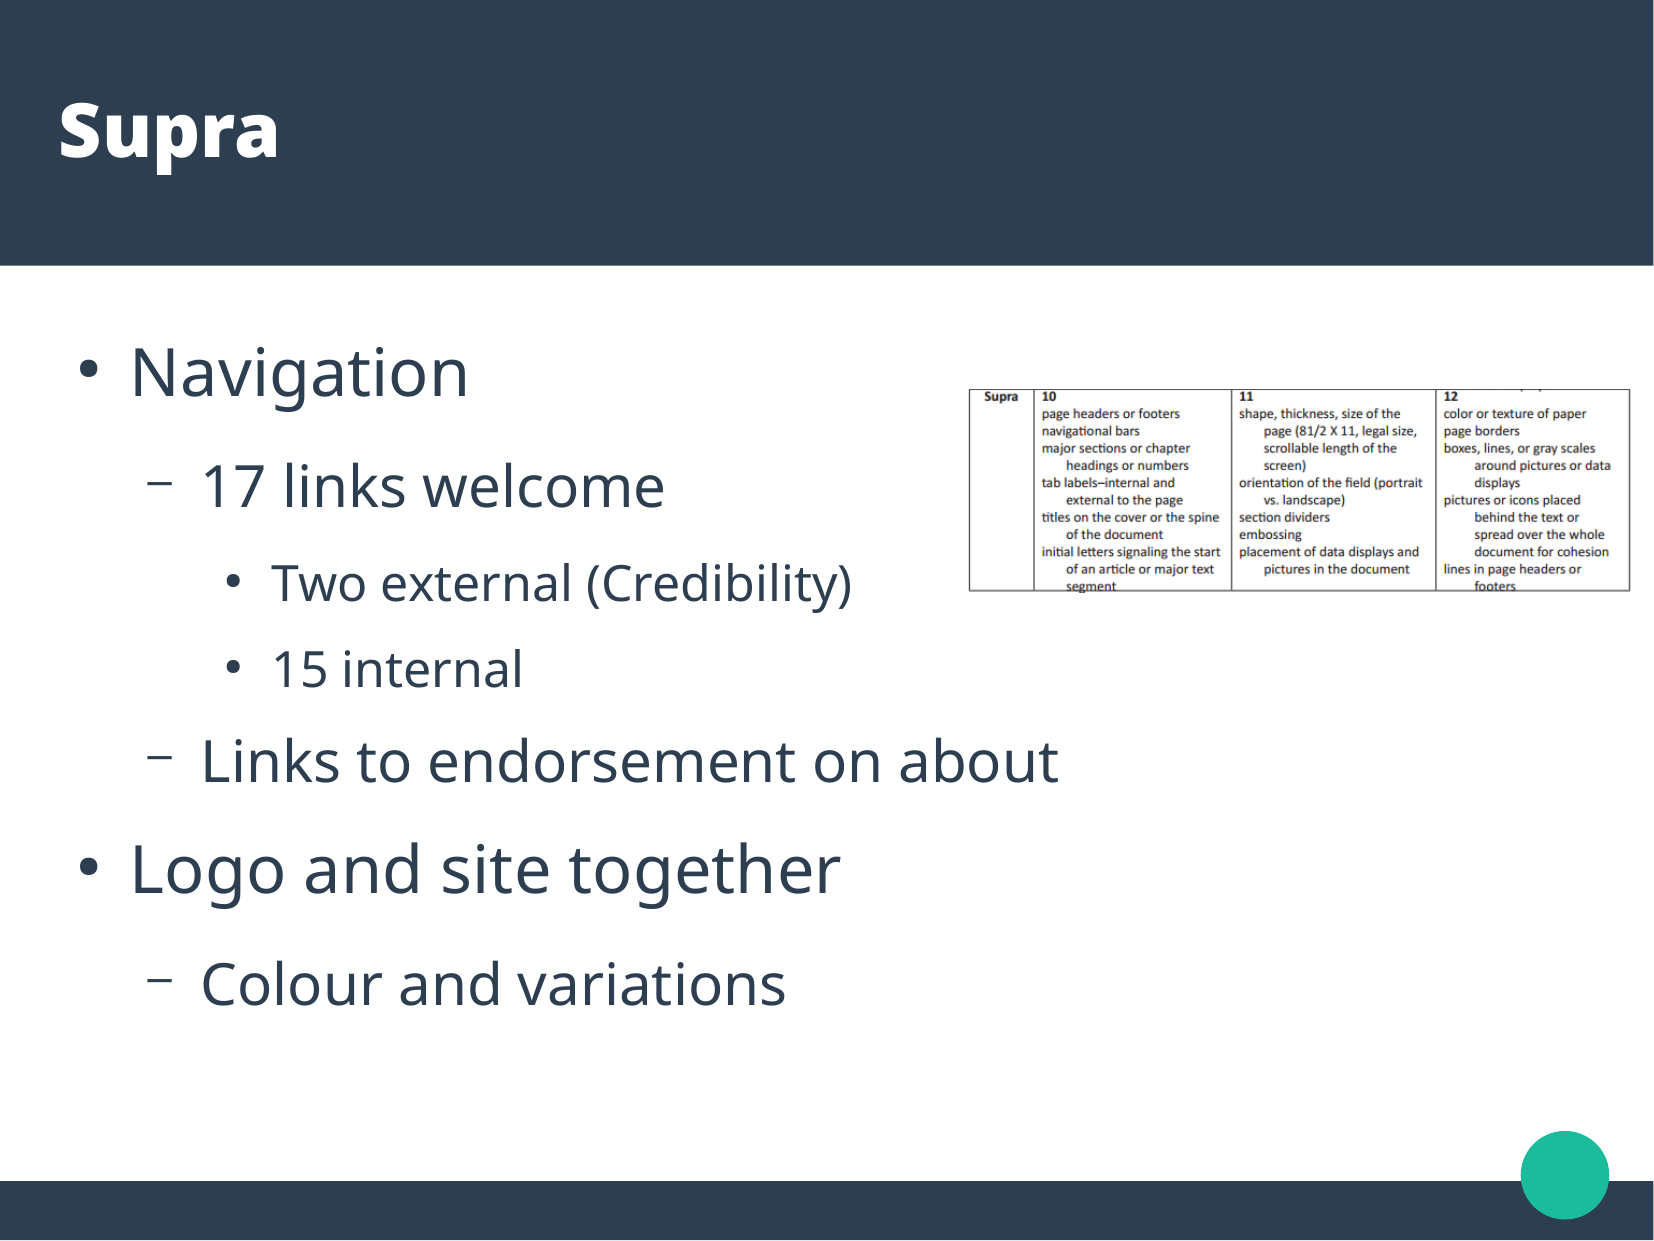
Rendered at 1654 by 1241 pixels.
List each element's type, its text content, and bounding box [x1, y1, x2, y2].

list Navigation 17 links welcome Two external (Credibility) 15 internal Links to endorsement on about Logo and site together Colour and variations [59, 324, 1595, 1152]
picture [968, 389, 1631, 593]
title Supra [59, 49, 1595, 207]
